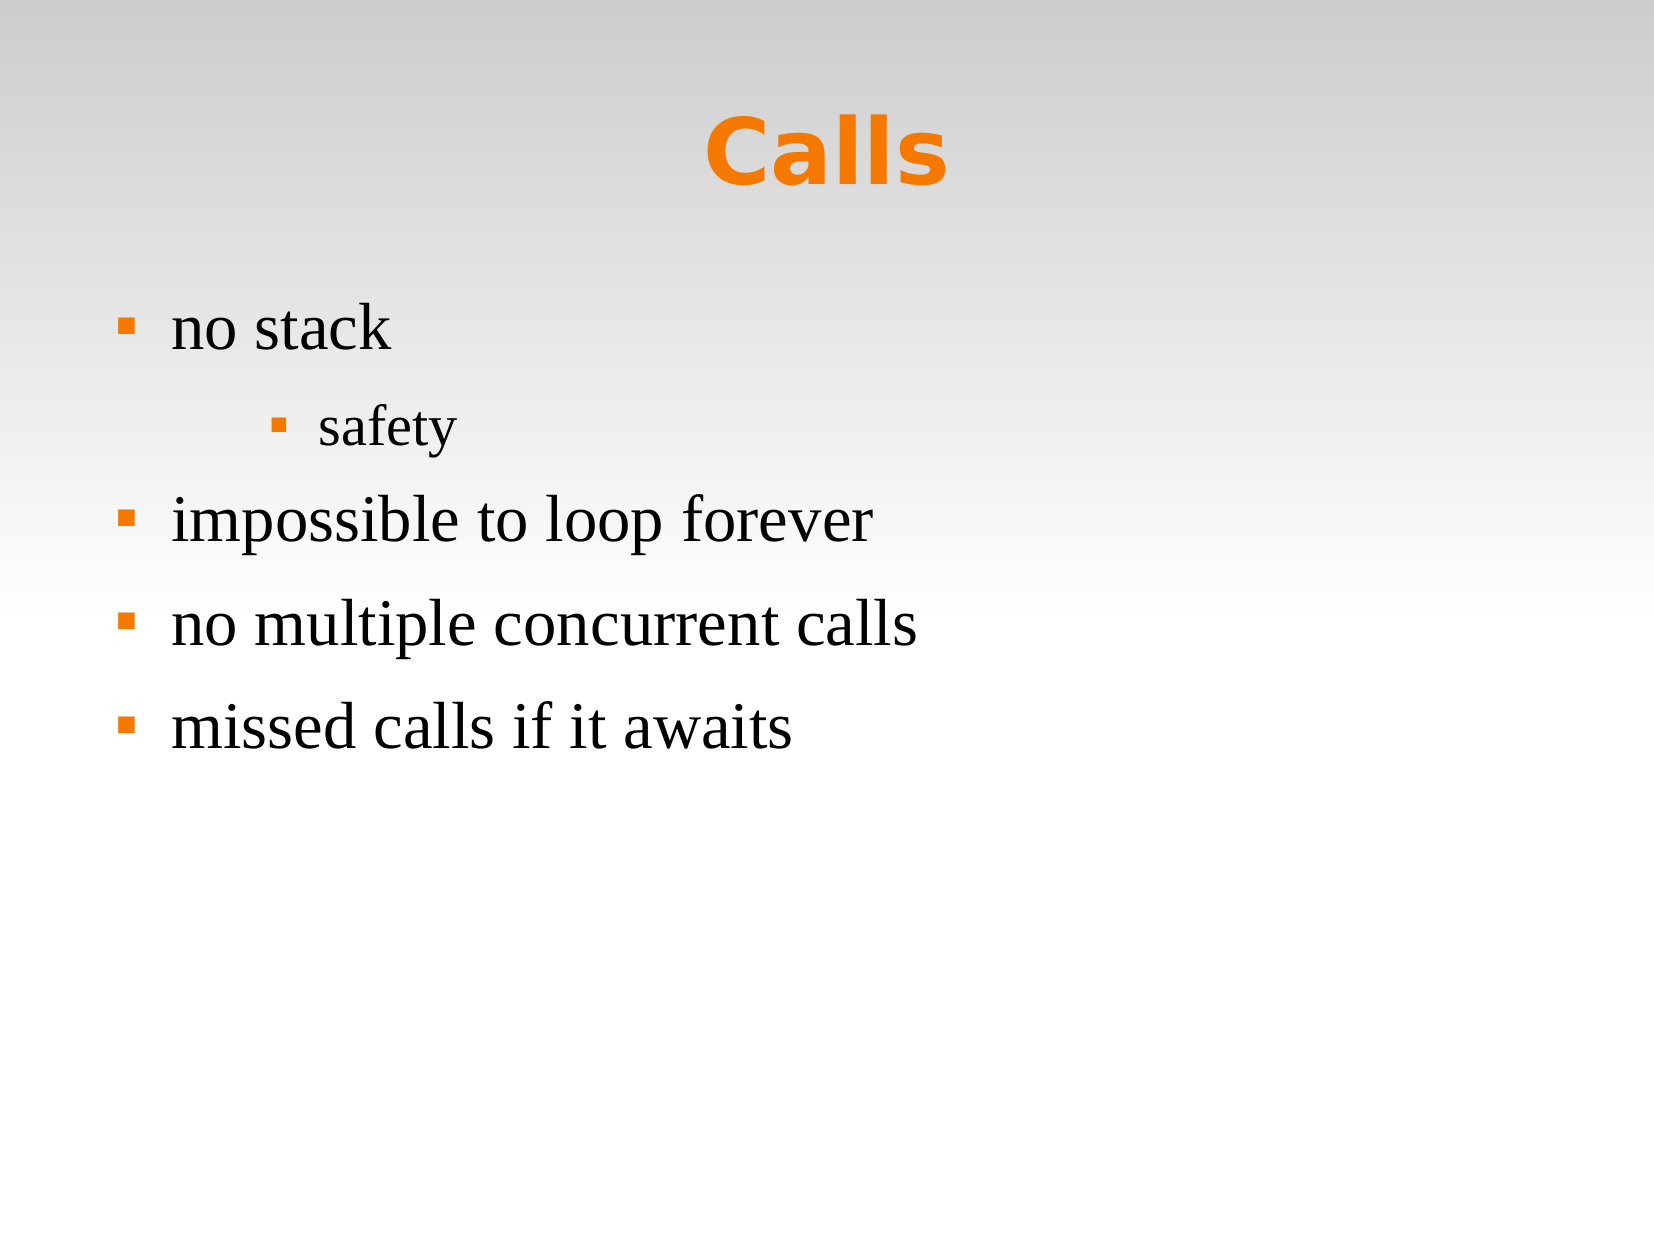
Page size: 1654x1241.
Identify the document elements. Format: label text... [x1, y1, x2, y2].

title Calls [82, 49, 1571, 257]
list no stack safety impossible to loop forever no multiple concurrent calls missed calls if it awaits [82, 290, 1571, 1109]
